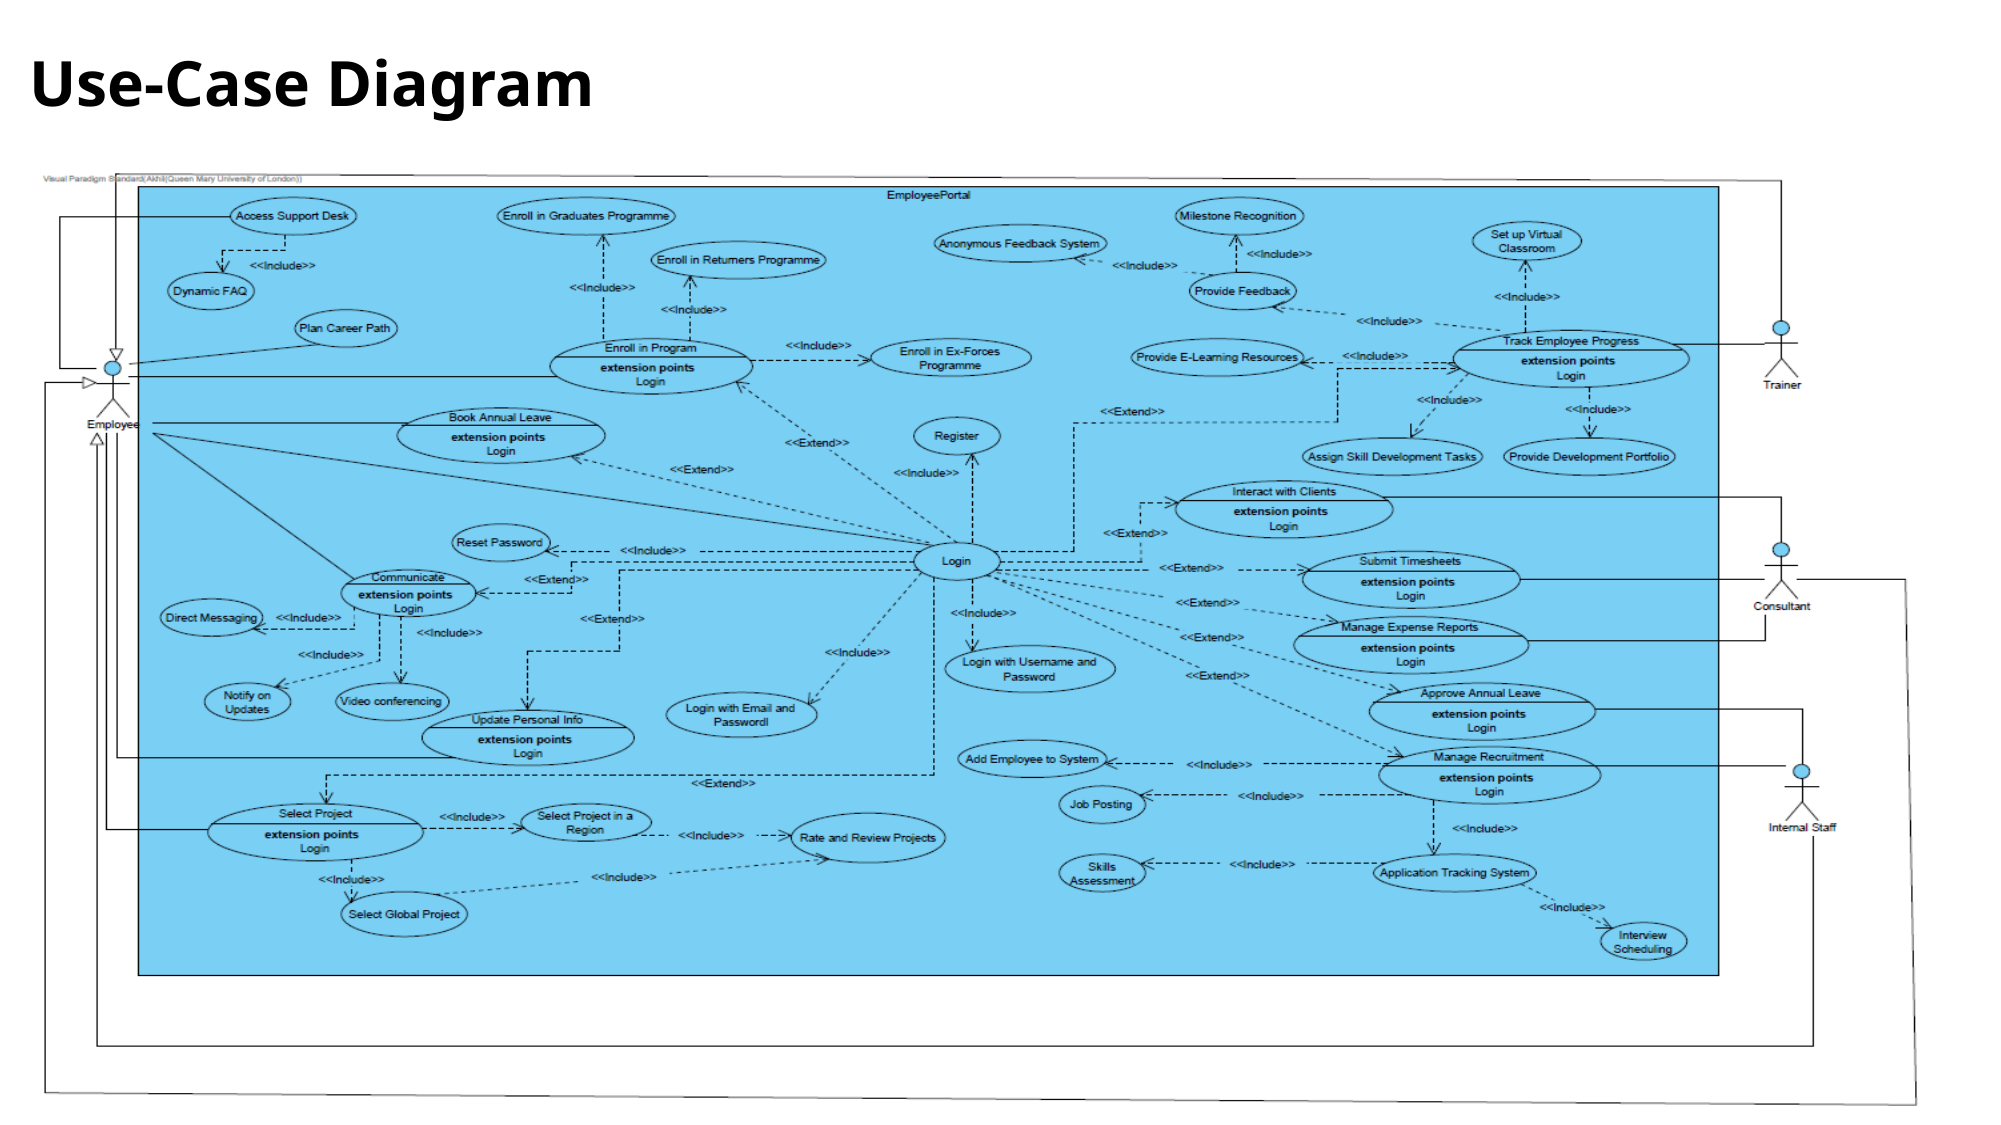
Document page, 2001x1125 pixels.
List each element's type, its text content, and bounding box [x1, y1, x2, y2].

picture [22, 141, 1986, 1114]
title Use-Case Diagram [14, 0, 1740, 195]
